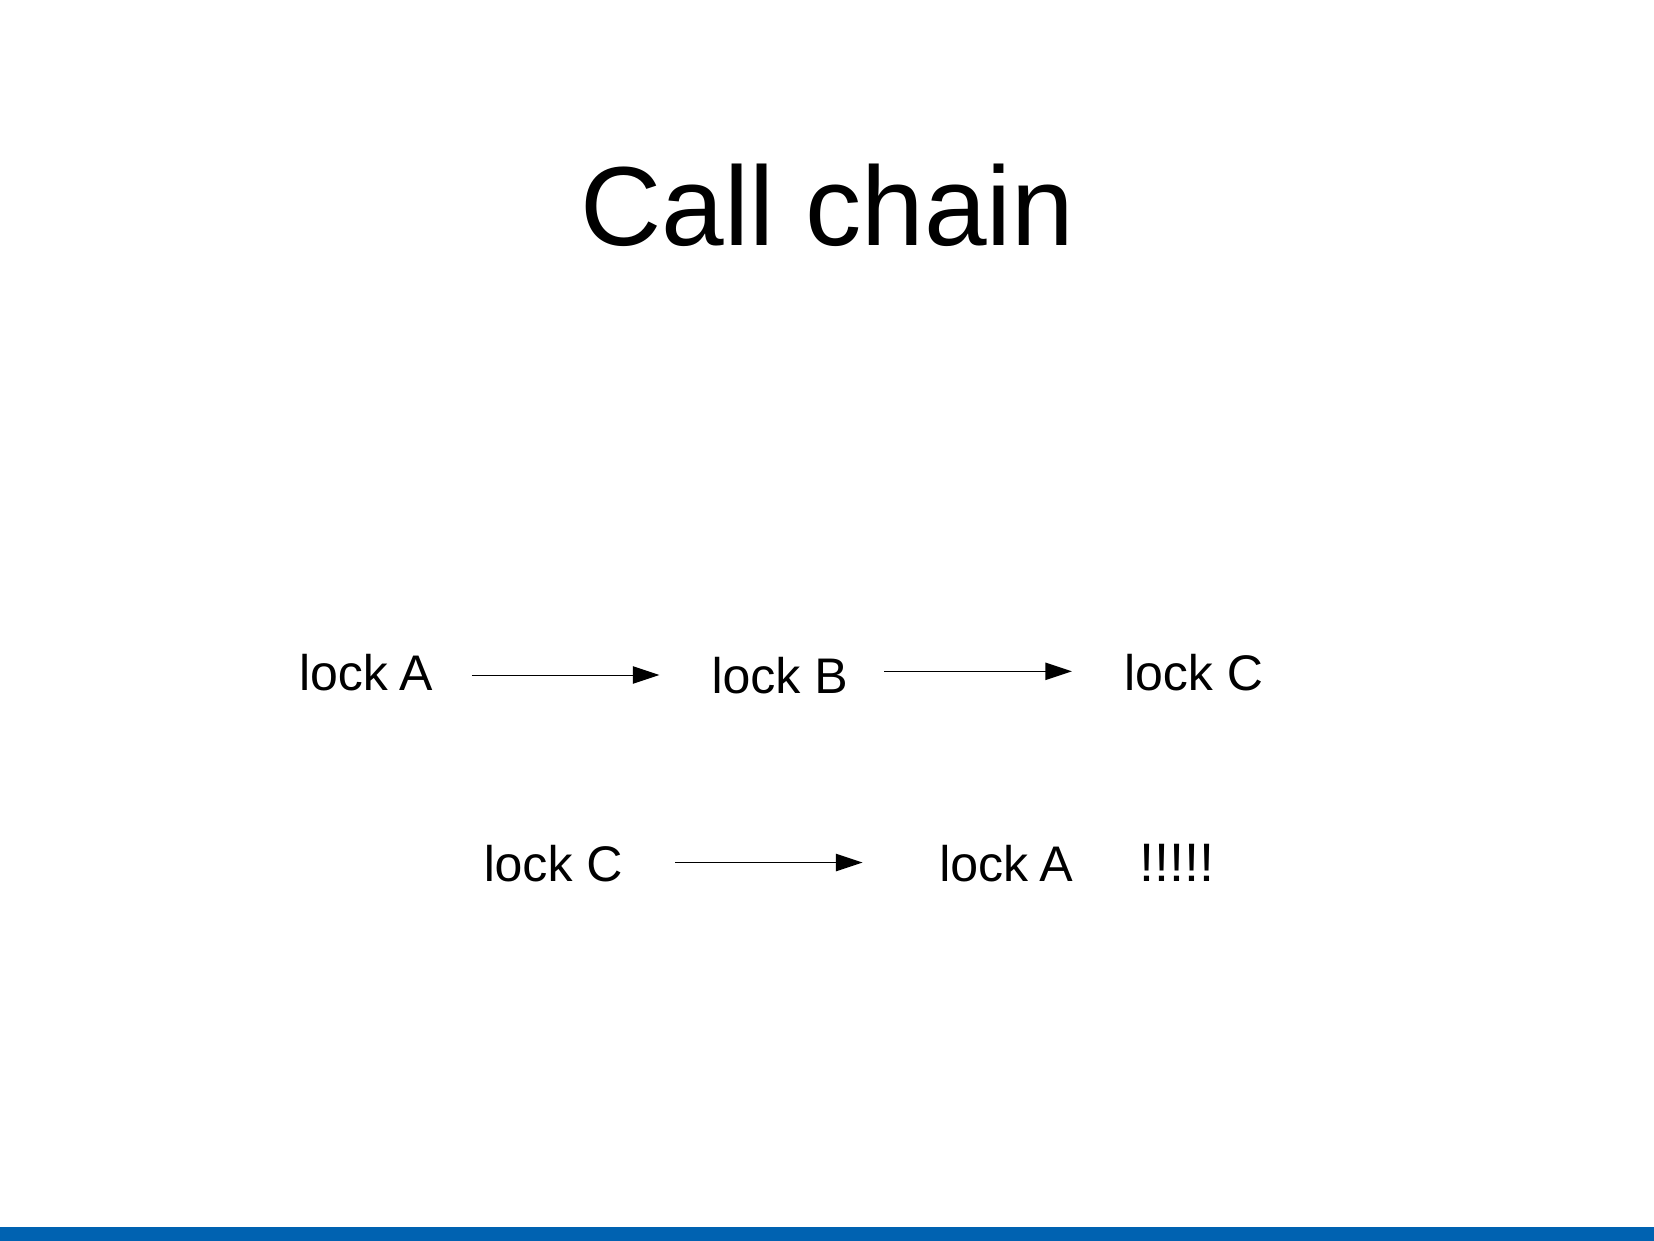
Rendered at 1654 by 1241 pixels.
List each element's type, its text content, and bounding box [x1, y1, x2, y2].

text_box lock C [469, 828, 638, 901]
text_box lock C [1109, 637, 1278, 709]
title Call chain [121, 110, 1534, 303]
text_box lock B [696, 641, 863, 713]
text_box lock A [284, 637, 448, 709]
text_box !!!!! [1125, 825, 1230, 901]
text_box lock A [924, 828, 1088, 901]
